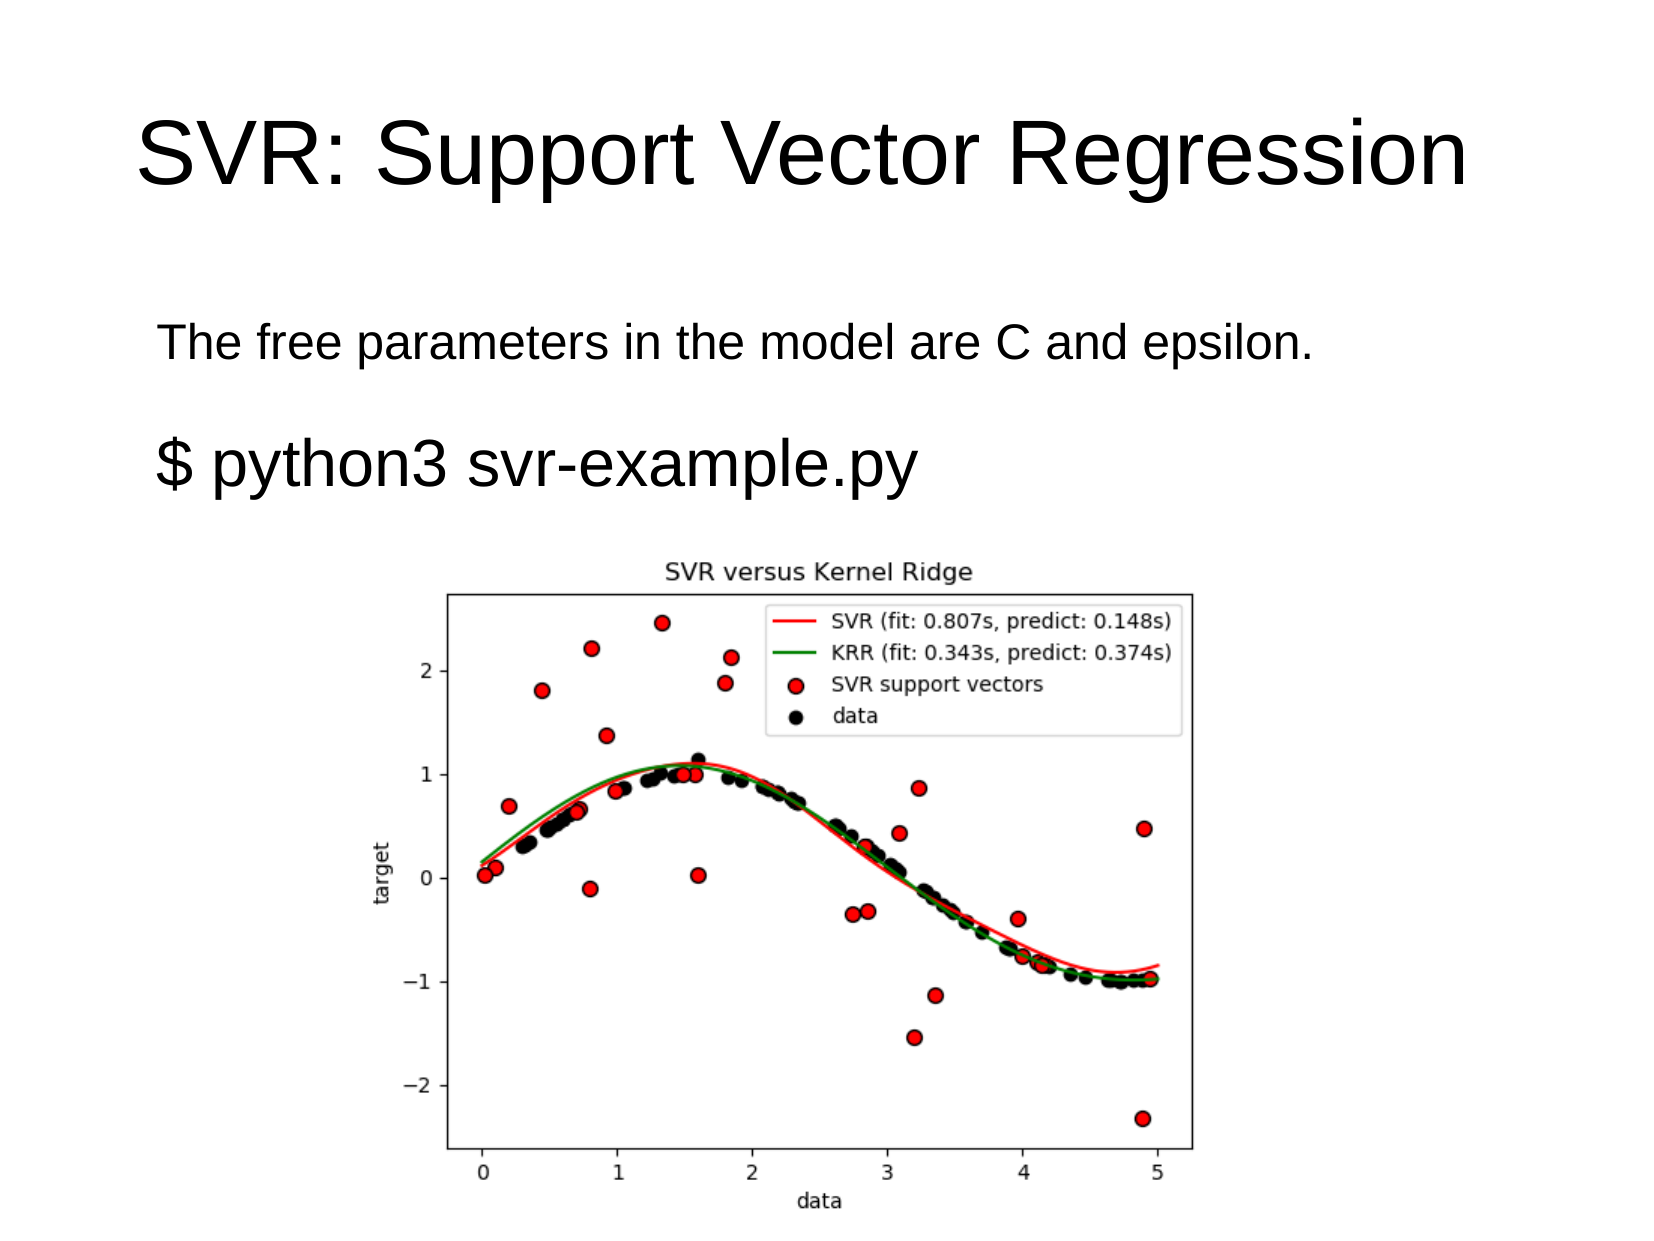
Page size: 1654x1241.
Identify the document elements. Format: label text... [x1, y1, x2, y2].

text_box The free parameters in the model are C and epsilon. $ python3 svr-example.py [141, 307, 1524, 674]
picture [327, 507, 1288, 1228]
title SVR: Support Vector Regression [59, 49, 1548, 257]
